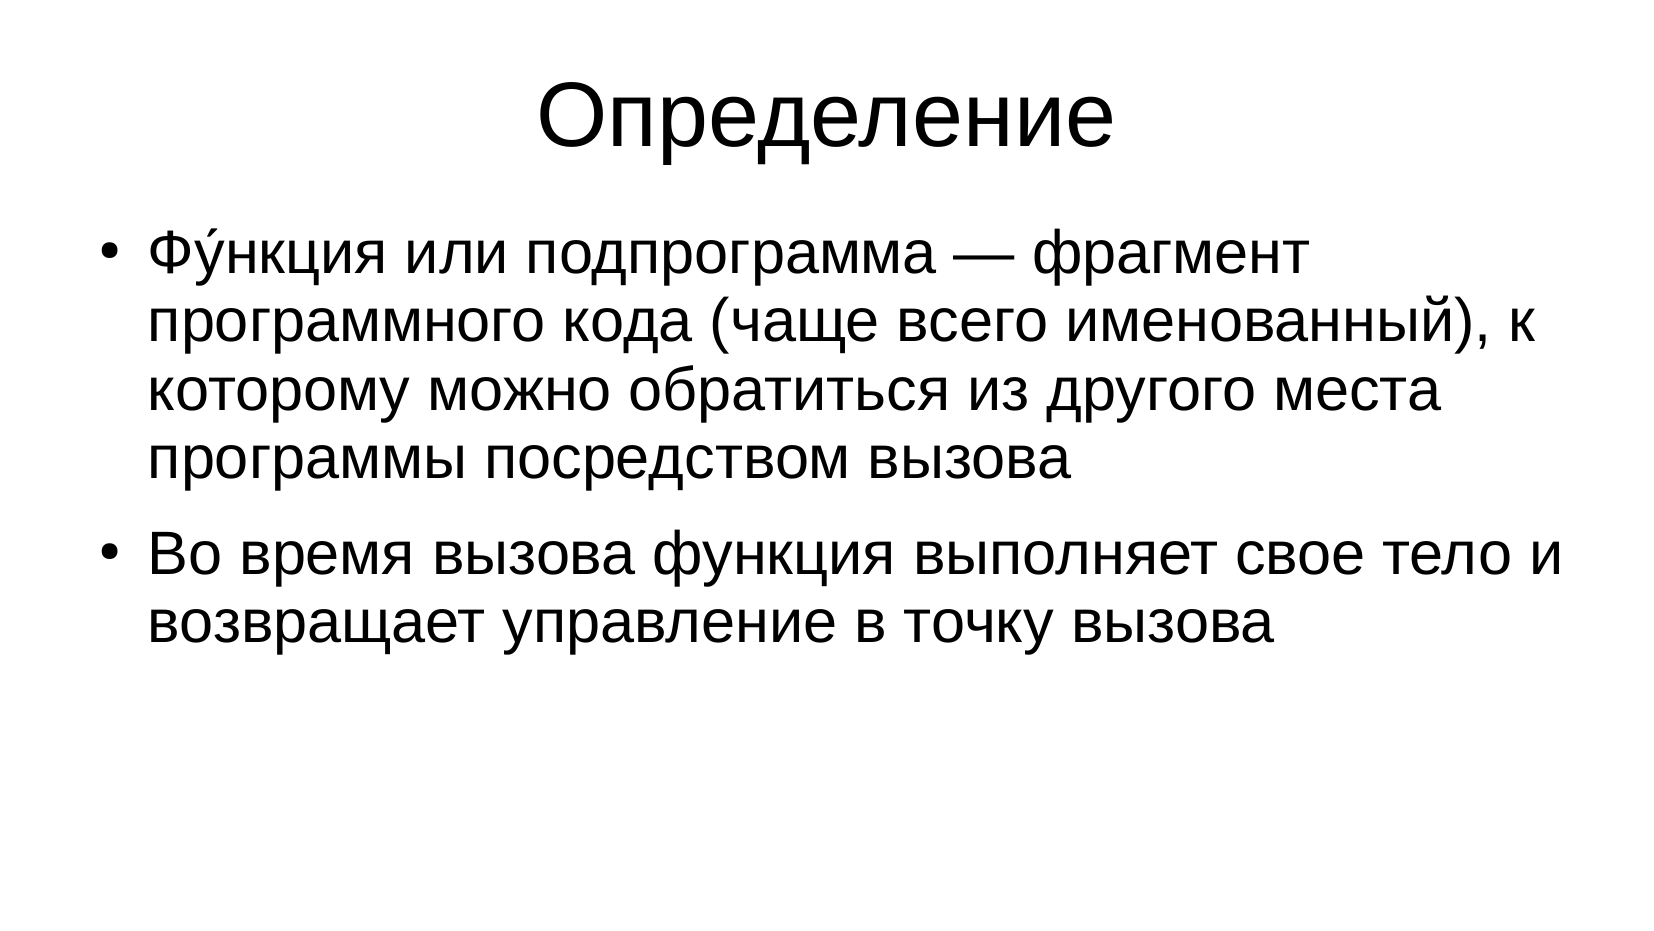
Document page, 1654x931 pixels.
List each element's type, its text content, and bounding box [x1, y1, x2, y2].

title Определение [82, 37, 1571, 193]
list Фу́нкция или подпрограмма — фрагмент программного кода (чаще всего именованный), к которому можно обратиться из другого места программы посредством вызова Во время вызова функция выполняет свое тело и возвращает управление в точку вызова [82, 217, 1571, 758]
